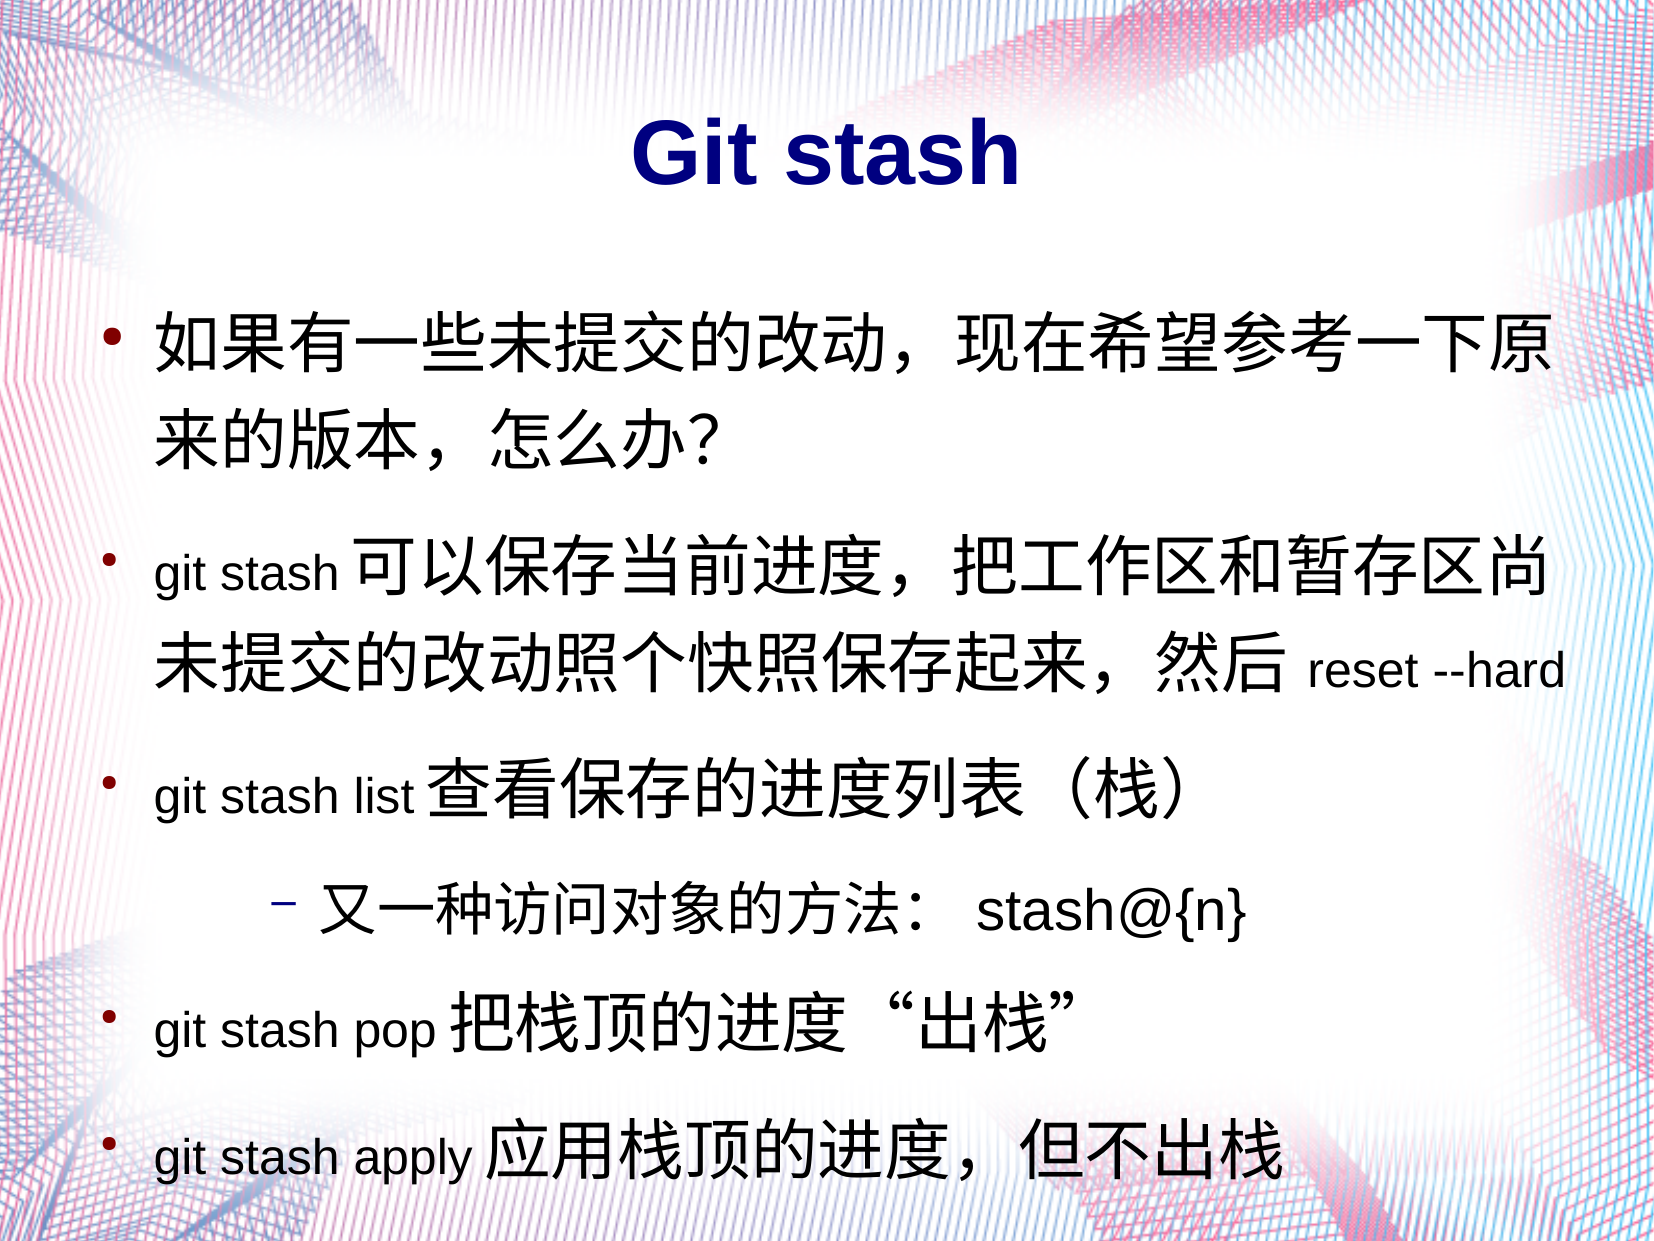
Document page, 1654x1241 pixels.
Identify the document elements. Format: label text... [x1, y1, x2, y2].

list 如果有一些未提交的改动，现在希望参考一下原来的版本，怎么办？ git stash可以保存当前进度，把工作区和暂存区尚未提交的改动照个快照保存起来，然后reset --hard git stash list查看保存的进度列表（栈） 又一种访问对象的方法：stash@{n} git stash pop把栈顶的进度“出栈” git stash apply应用栈顶的进度，但不出栈 [82, 290, 1571, 1141]
picture [0, 0, 1654, 1241]
title Git stash [82, 49, 1571, 257]
